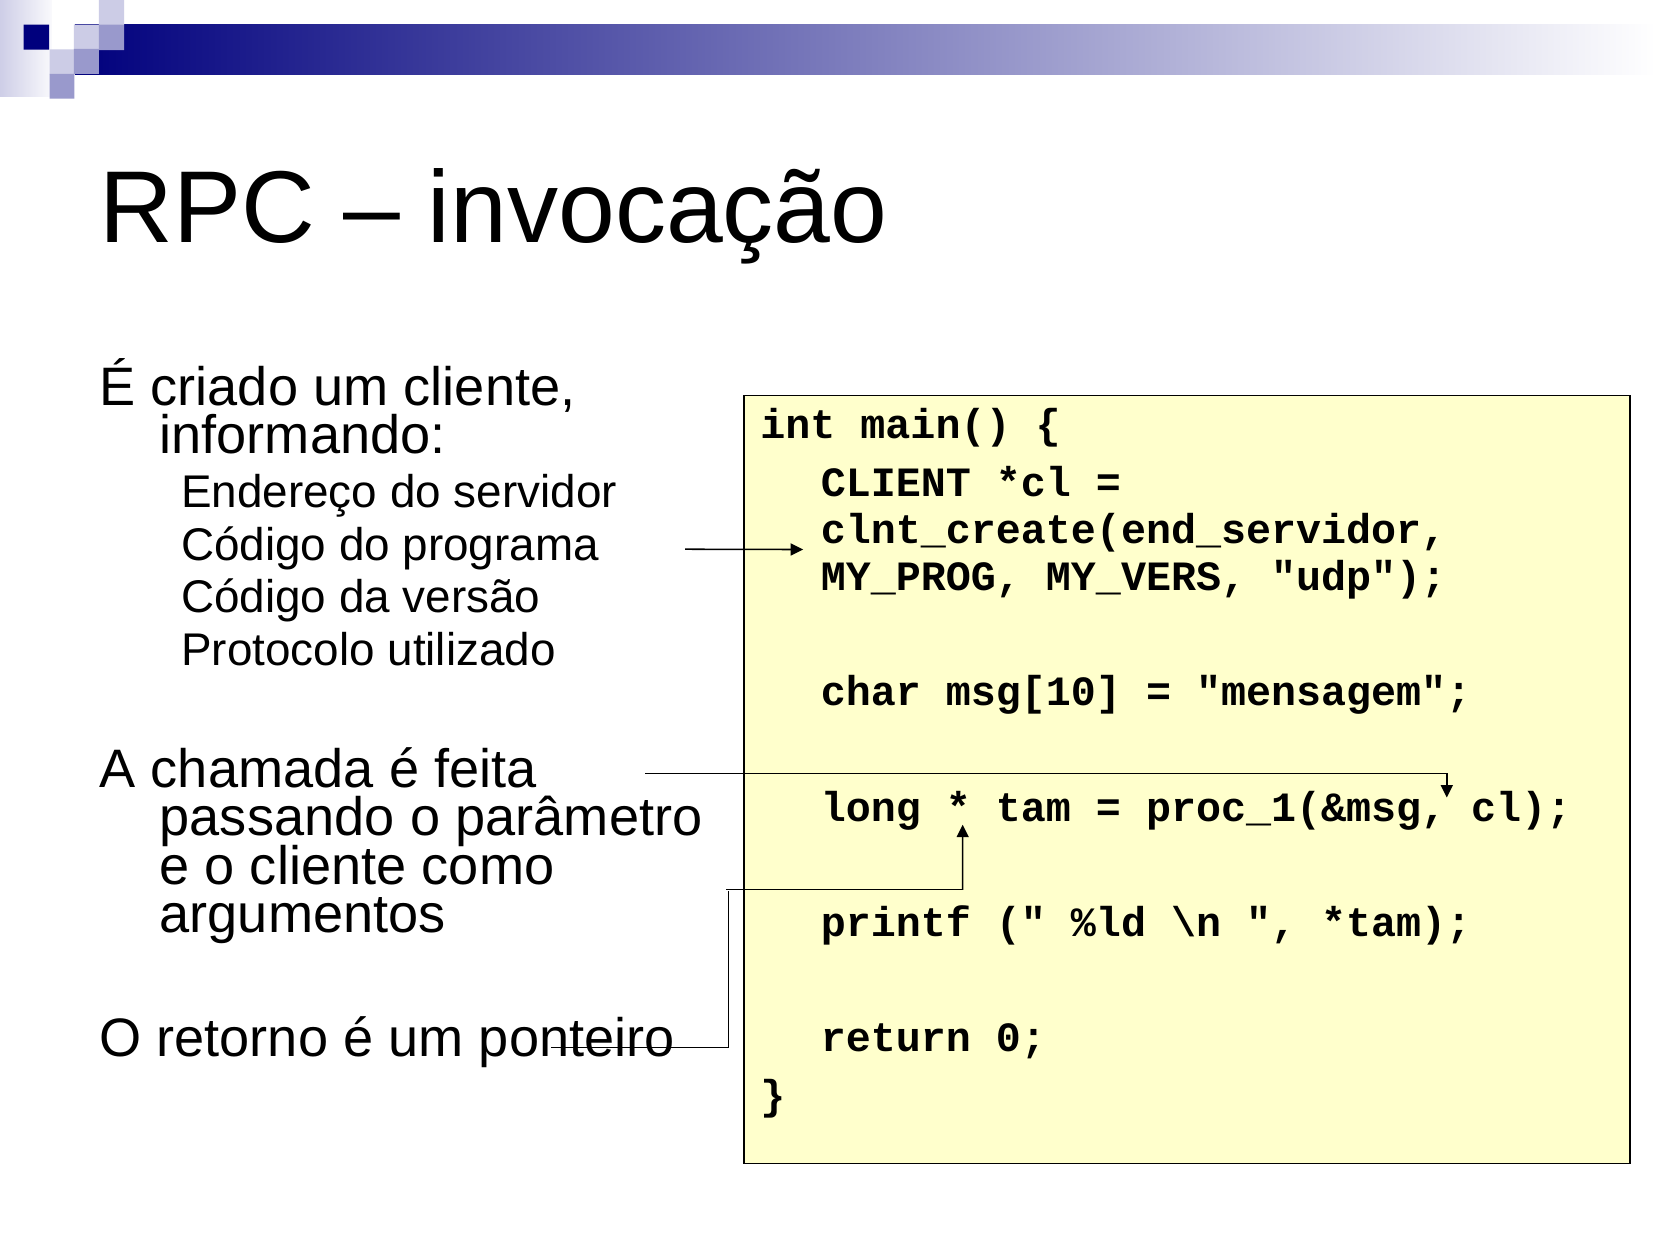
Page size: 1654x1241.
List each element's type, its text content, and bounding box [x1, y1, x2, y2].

title RPC – invocação [82, 82, 1572, 331]
list É criado um cliente, informando: Endereço do servidor Código do programa Código da versão Protocolo utilizado A chamada é feita passando o parâmetro e o cliente como argumentos O retorno é um ponteiro [82, 358, 744, 1199]
text_box int main() { CLIENT *cl = clnt_create(end_servidor, MY_PROG, MY_VERS, "udp"); char msg[10] = "mensagem"; long * tam = proc_1(&msg, cl); printf (" %ld \n ", *tam); return 0; } [743, 395, 1630, 1164]
